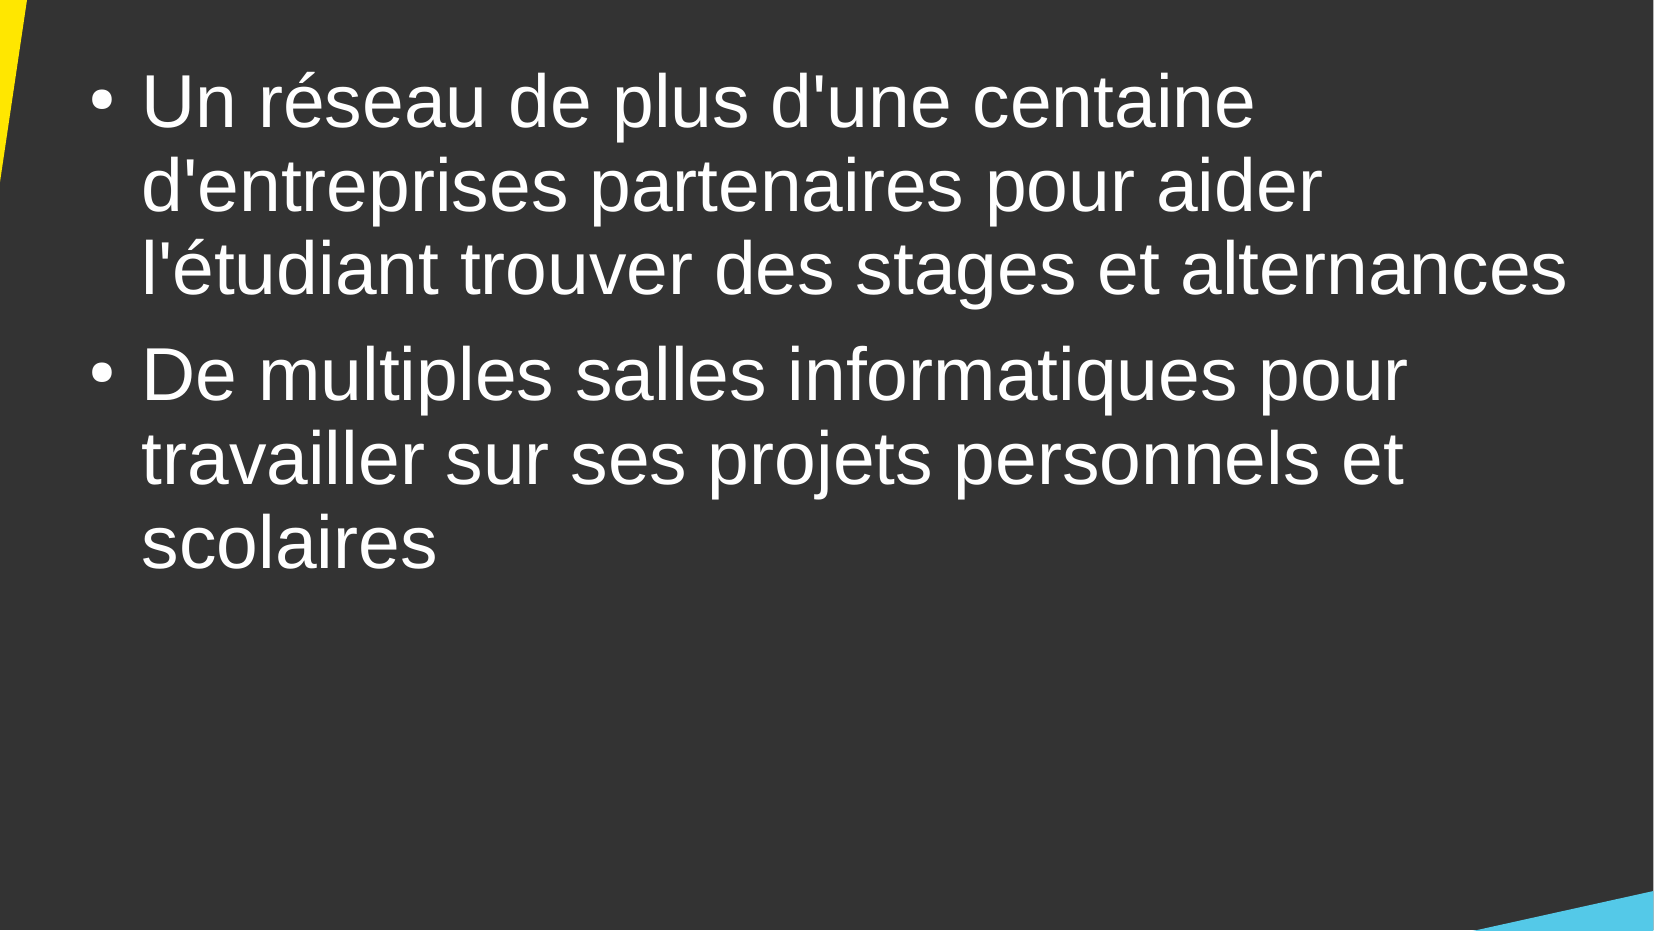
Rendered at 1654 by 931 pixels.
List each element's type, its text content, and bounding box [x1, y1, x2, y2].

text_box [0, 0, 27, 183]
text_box [1472, 890, 1654, 931]
list Un réseau de plus d'une centaine d'entreprises partenaires pour aider l'étudiant trouver des stages et alternances De multiples salles informatiques pour travailler sur ses projets personnels et scolaires [70, 59, 1595, 875]
